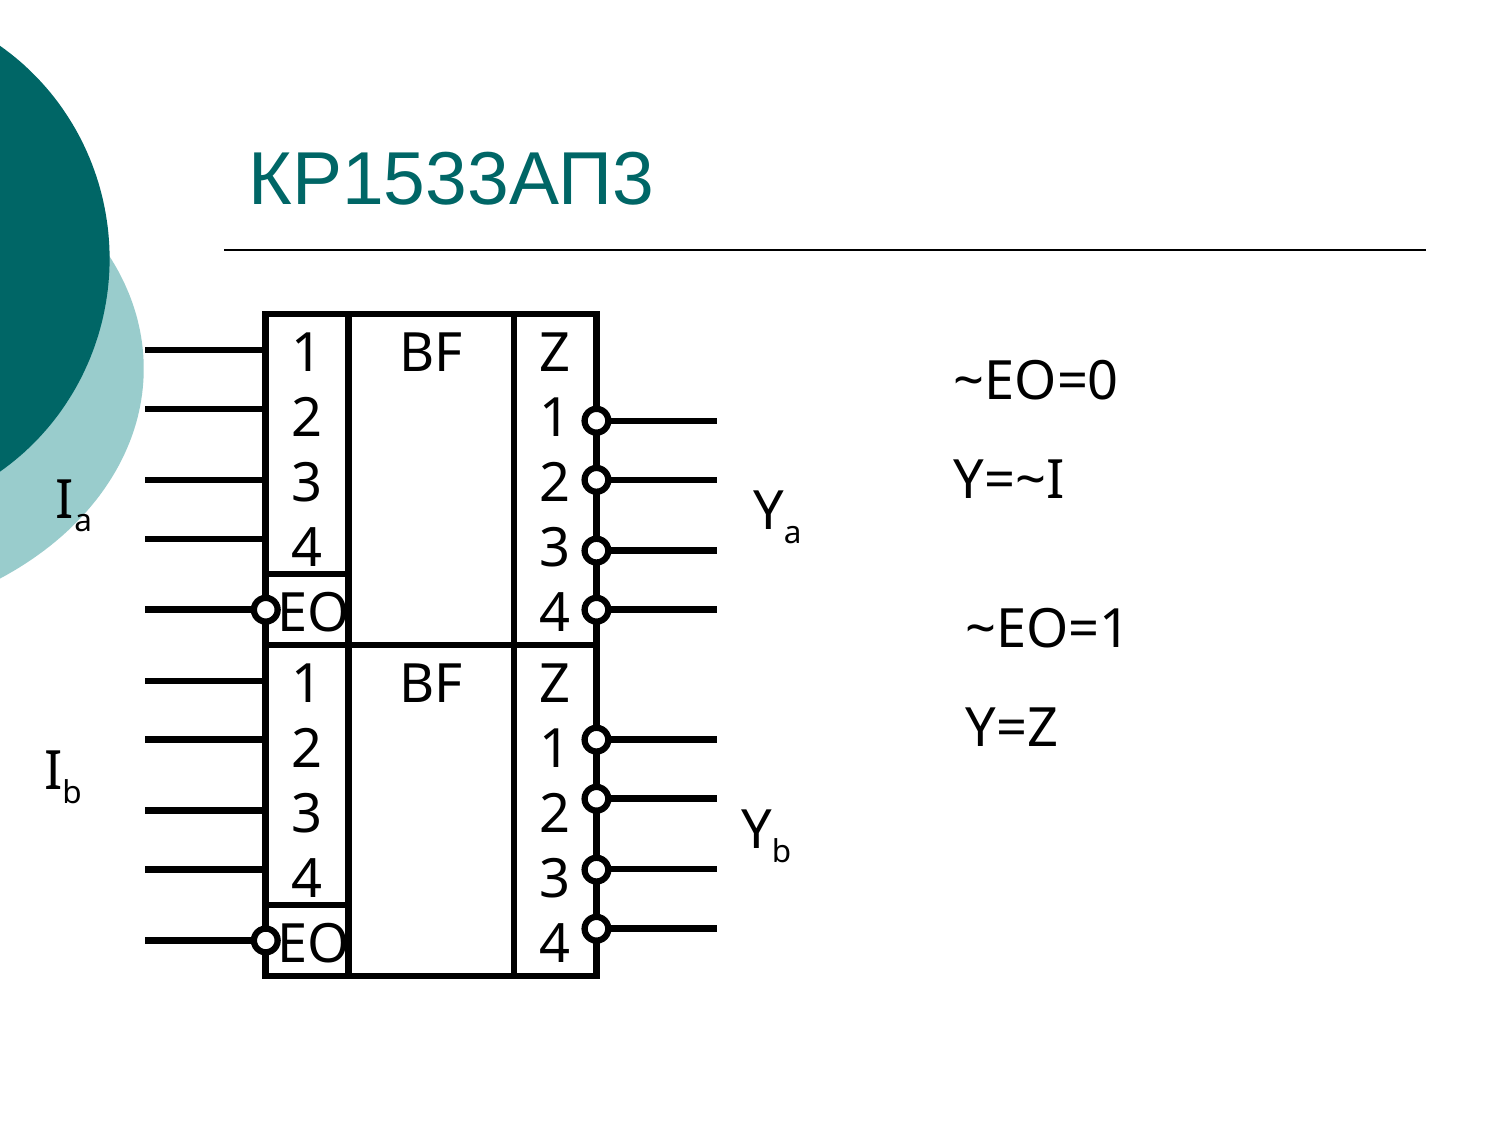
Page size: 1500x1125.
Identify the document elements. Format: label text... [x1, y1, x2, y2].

text_box [254, 928, 278, 953]
text_box Ya [738, 467, 880, 558]
text_box Yb [726, 786, 868, 877]
text_box [584, 916, 609, 941]
text_box [254, 597, 278, 622]
text_box Ib [29, 727, 172, 818]
text_box Z 1 2 3 4 [514, 314, 597, 645]
text_box 1 2 3 4 EO [265, 577, 348, 645]
text_box 1 2 3 4 EO [265, 314, 348, 571]
text_box [584, 538, 609, 563]
text_box 1 2 3 4 EO [265, 908, 348, 977]
text_box [584, 597, 609, 622]
text_box ~EO=1 Y=Z [950, 585, 1247, 765]
text_box BF [348, 645, 514, 977]
title КР1533АП3 [233, 58, 1416, 228]
text_box Z 1 2 3 4 [514, 645, 597, 977]
text_box [584, 857, 609, 882]
text_box [584, 727, 609, 752]
text_box [584, 408, 609, 433]
text_box ~EO=0 Y=~I [938, 338, 1235, 518]
text_box BF [348, 314, 514, 645]
text_box [584, 786, 609, 811]
text_box 1 2 3 4 EO [265, 645, 348, 902]
text_box Ia [41, 456, 183, 546]
text_box [584, 467, 609, 492]
